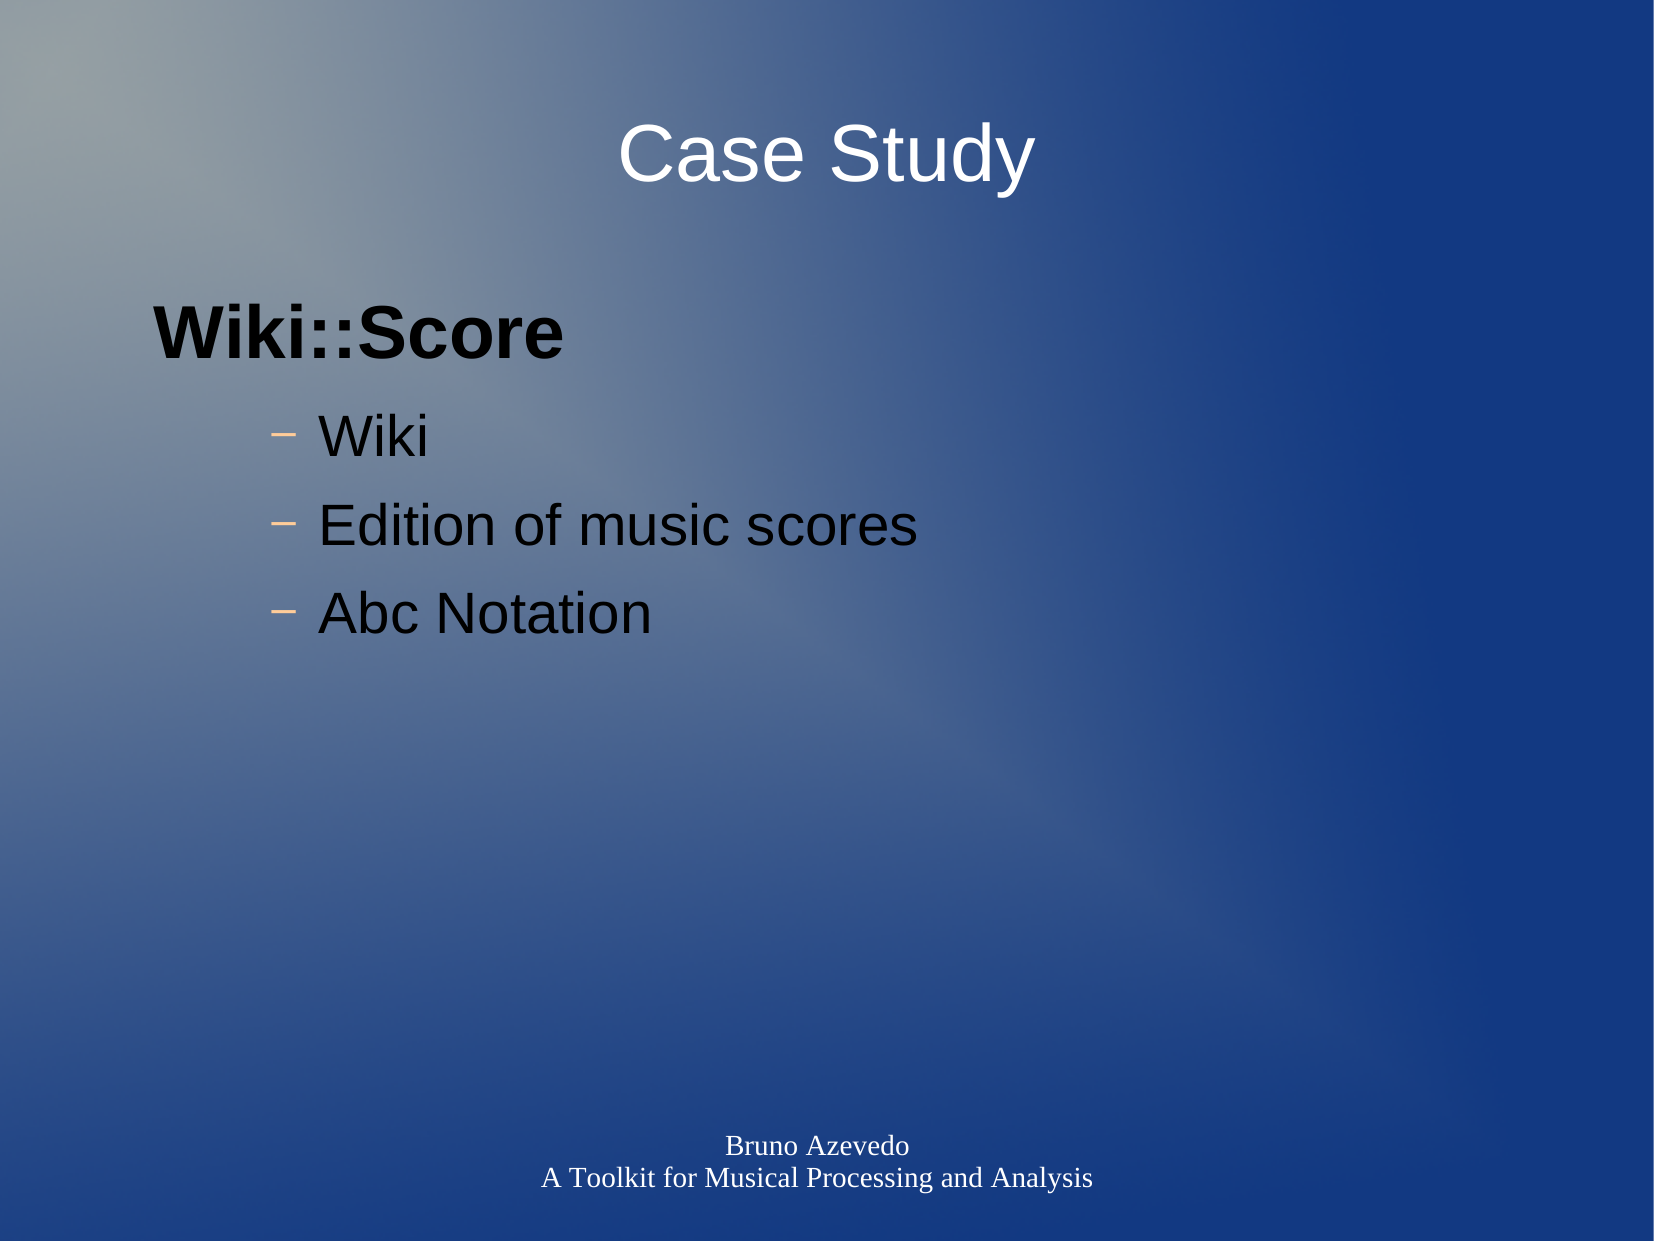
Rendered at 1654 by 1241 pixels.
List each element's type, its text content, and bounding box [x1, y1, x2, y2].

title Case Study [82, 49, 1571, 257]
list Wiki::Score Wiki Edition of music scores Abc Notation [82, 290, 1571, 1010]
picture [0, 0, 1654, 1241]
